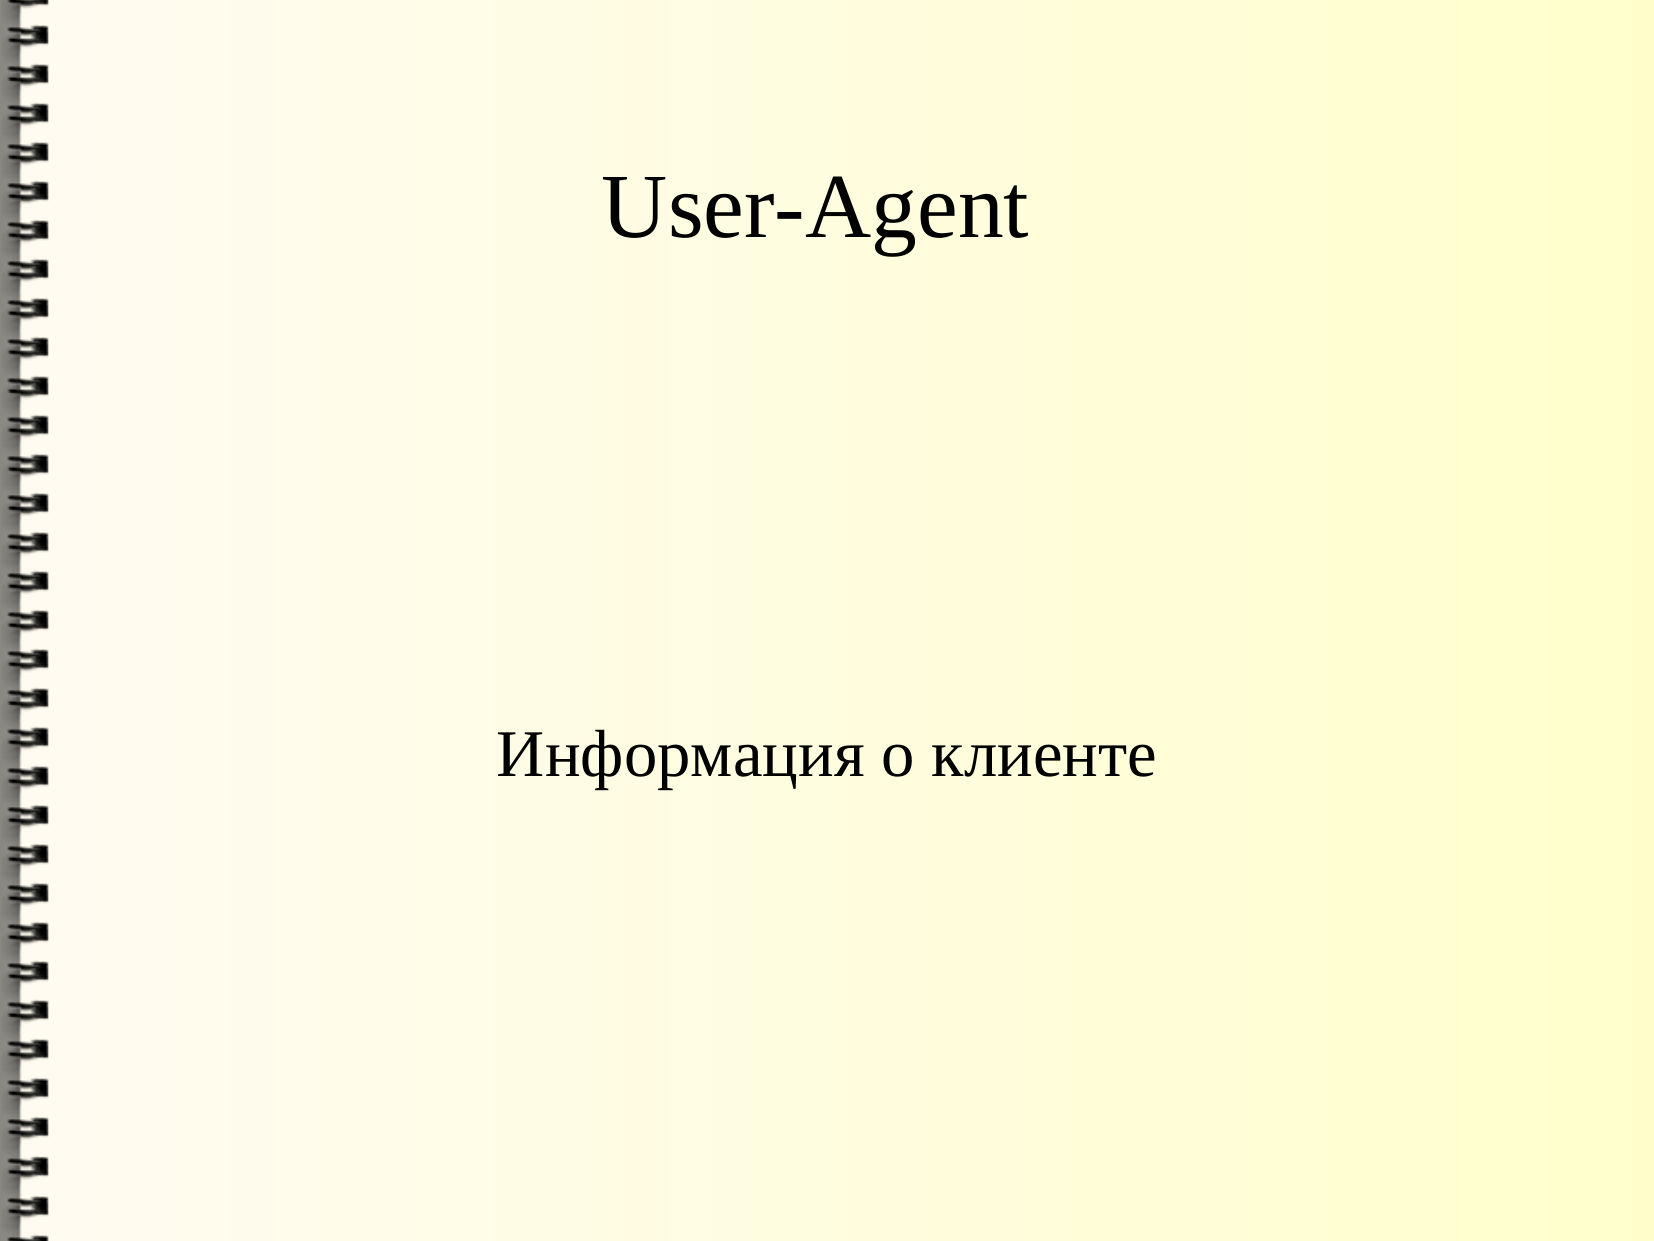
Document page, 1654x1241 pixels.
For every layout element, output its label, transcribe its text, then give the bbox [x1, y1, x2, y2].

title User-Agent [121, 102, 1534, 311]
picture [0, 0, 1654, 1241]
subtitle Информация о клиенте [121, 344, 1534, 1164]
